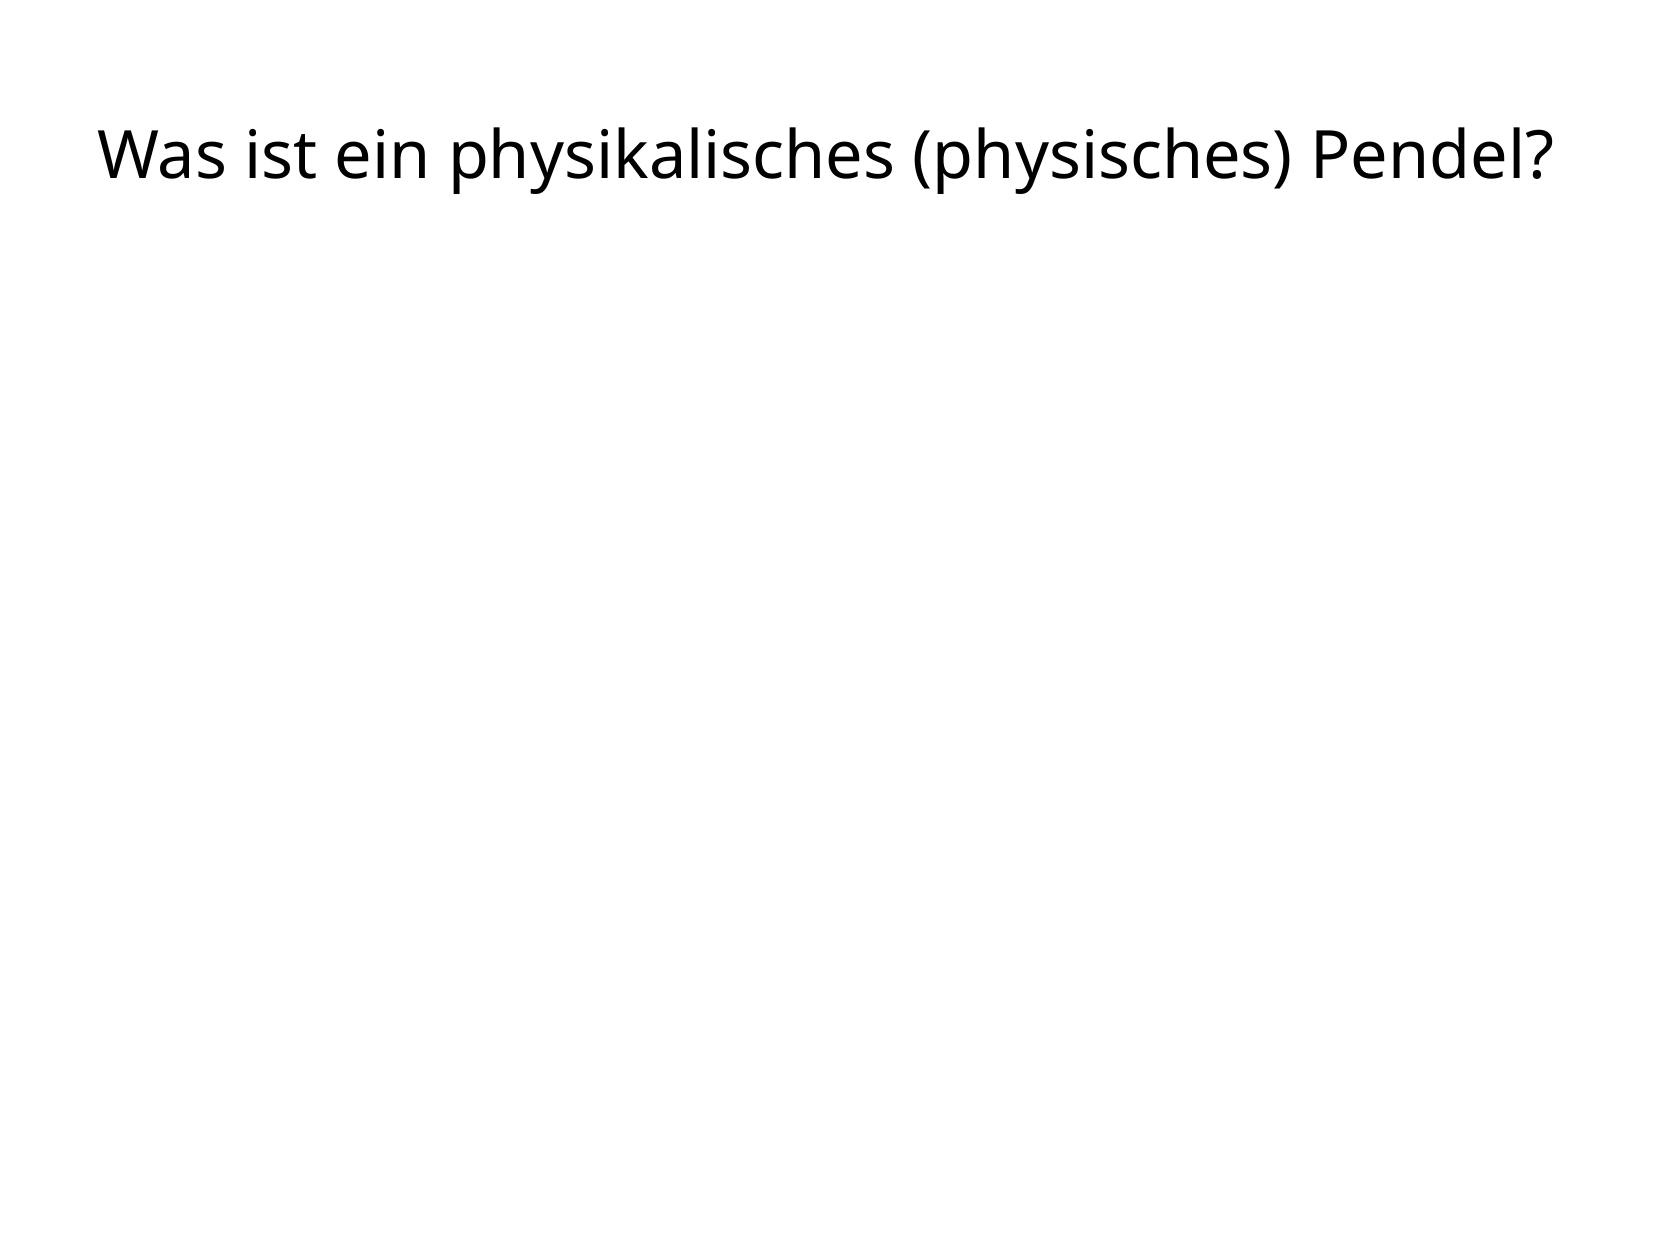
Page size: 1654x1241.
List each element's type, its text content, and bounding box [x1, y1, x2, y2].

title Was ist ein physikalisches (physisches) Pendel? [82, 49, 1571, 257]
